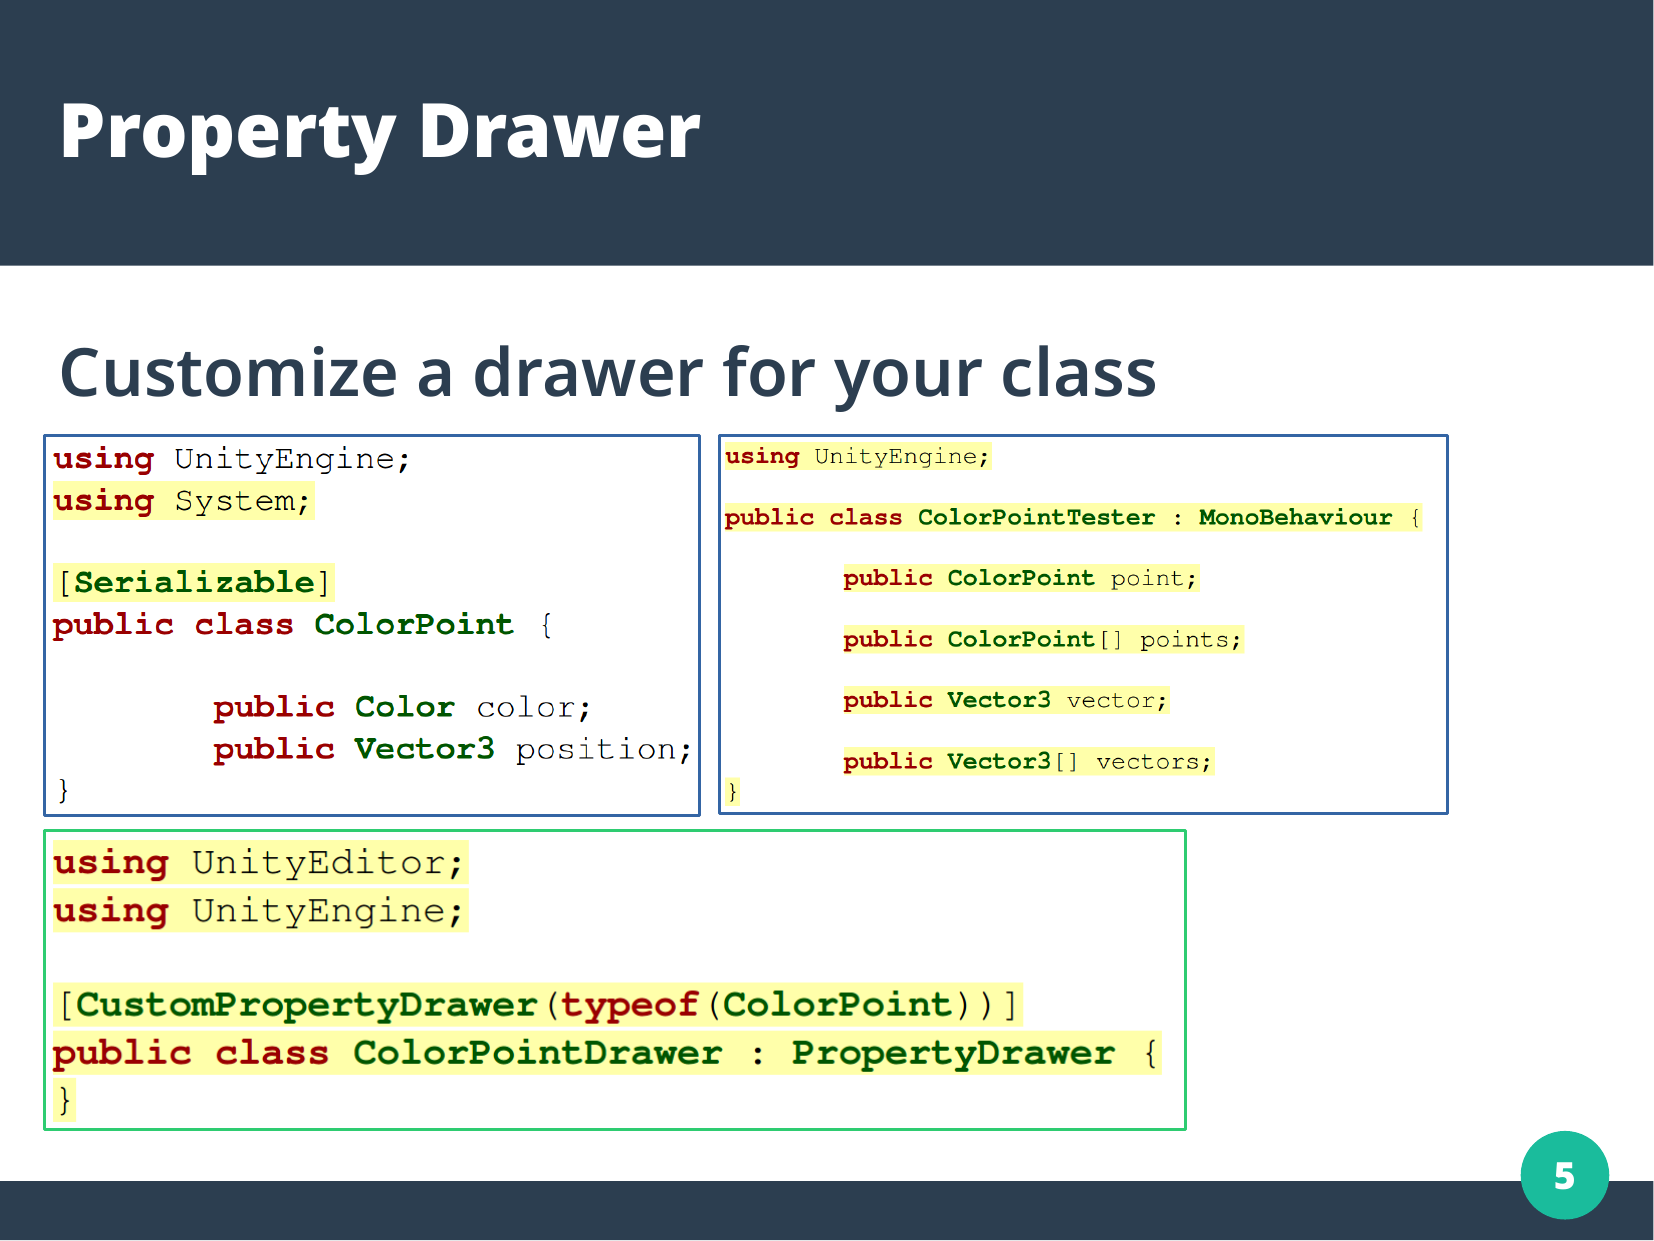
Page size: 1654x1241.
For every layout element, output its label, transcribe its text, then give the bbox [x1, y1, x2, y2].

picture [45, 437, 698, 814]
list Customize a drawer for your class [59, 324, 1595, 1152]
picture [721, 437, 1446, 812]
picture [45, 832, 1185, 1129]
title Property Drawer [59, 49, 1595, 207]
